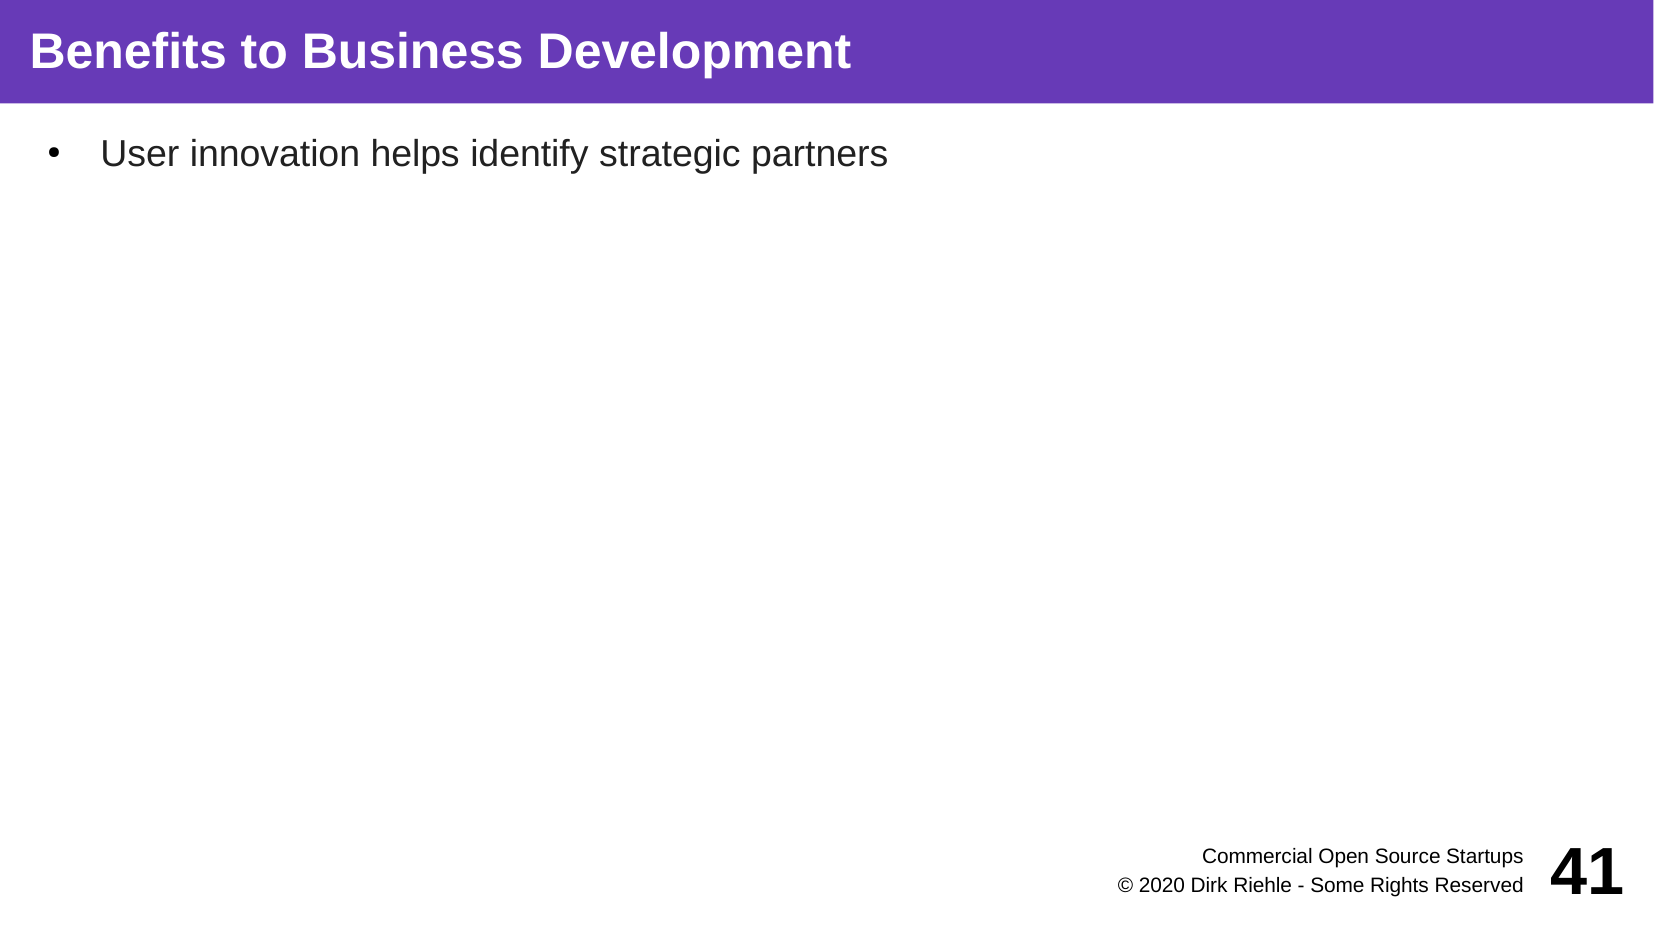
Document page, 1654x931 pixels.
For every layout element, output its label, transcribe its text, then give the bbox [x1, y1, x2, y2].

list User innovation helps identify strategic partners [29, 132, 1625, 813]
title Benefits to Business Development [0, 0, 1654, 104]
